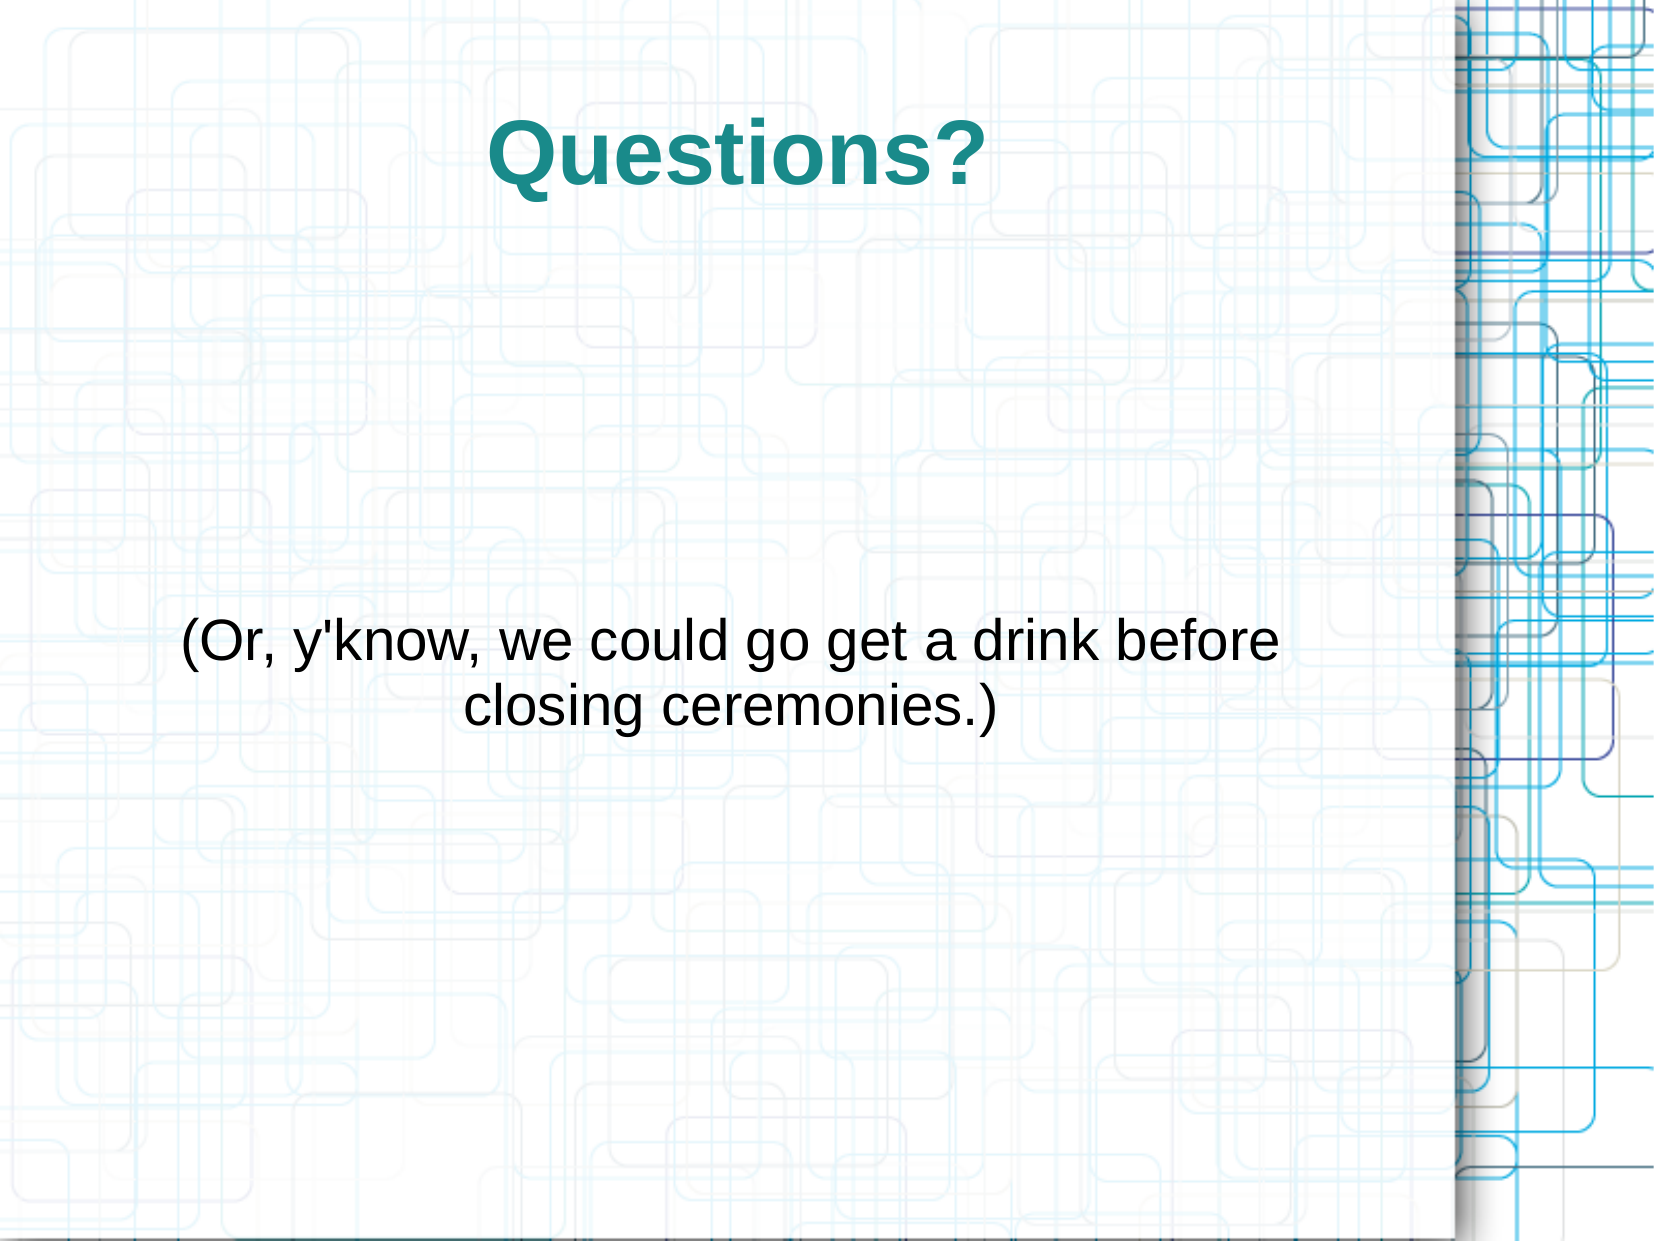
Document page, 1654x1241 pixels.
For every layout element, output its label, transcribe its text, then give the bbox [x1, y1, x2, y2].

text_box (Or, y'know, we could go get a drink before closing ceremonies.) [75, 600, 1388, 745]
title Questions? [59, 56, 1418, 250]
picture [0, 0, 1654, 1241]
